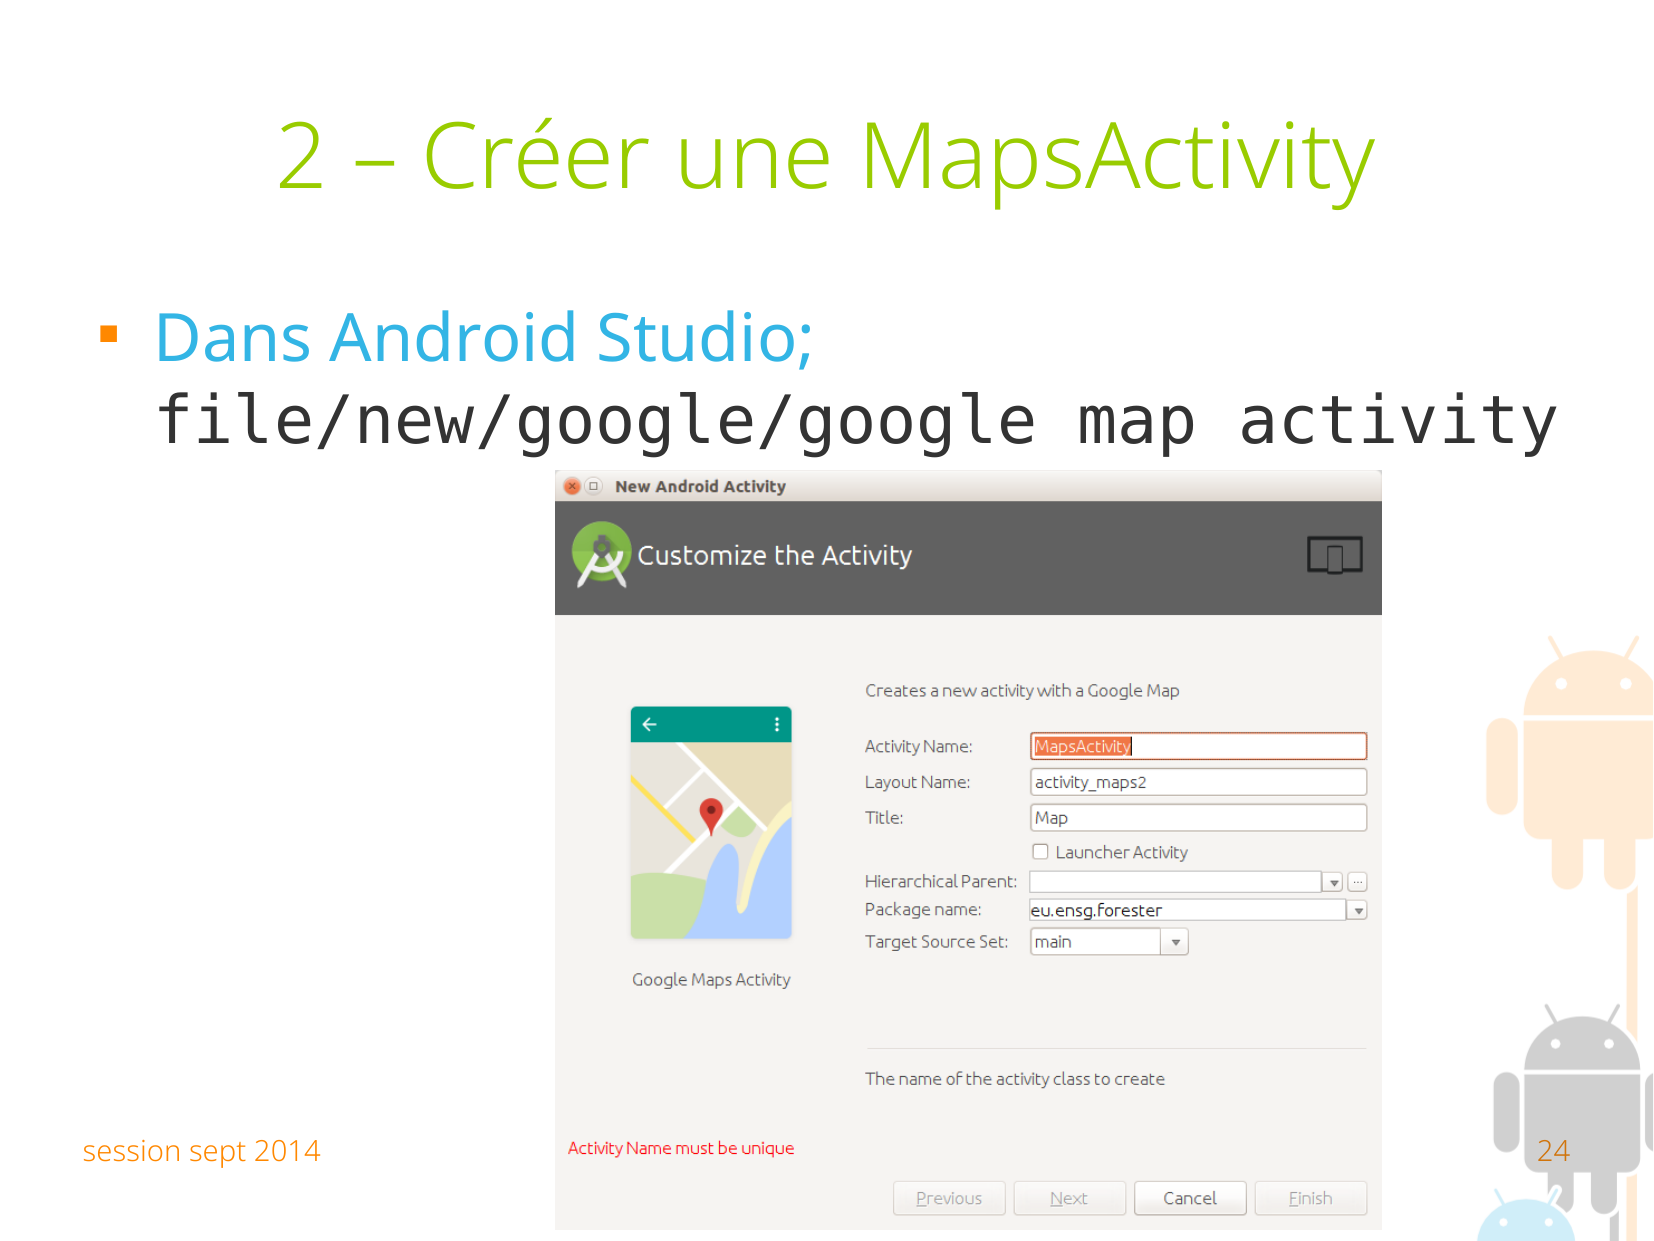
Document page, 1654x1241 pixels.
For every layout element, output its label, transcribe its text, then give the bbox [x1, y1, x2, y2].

picture [240, 423, 1654, 1241]
title 2 – Créer une MapsActivity [82, 49, 1571, 257]
list Dans Android Studio; file/new/google/google map activity [82, 290, 1571, 1010]
